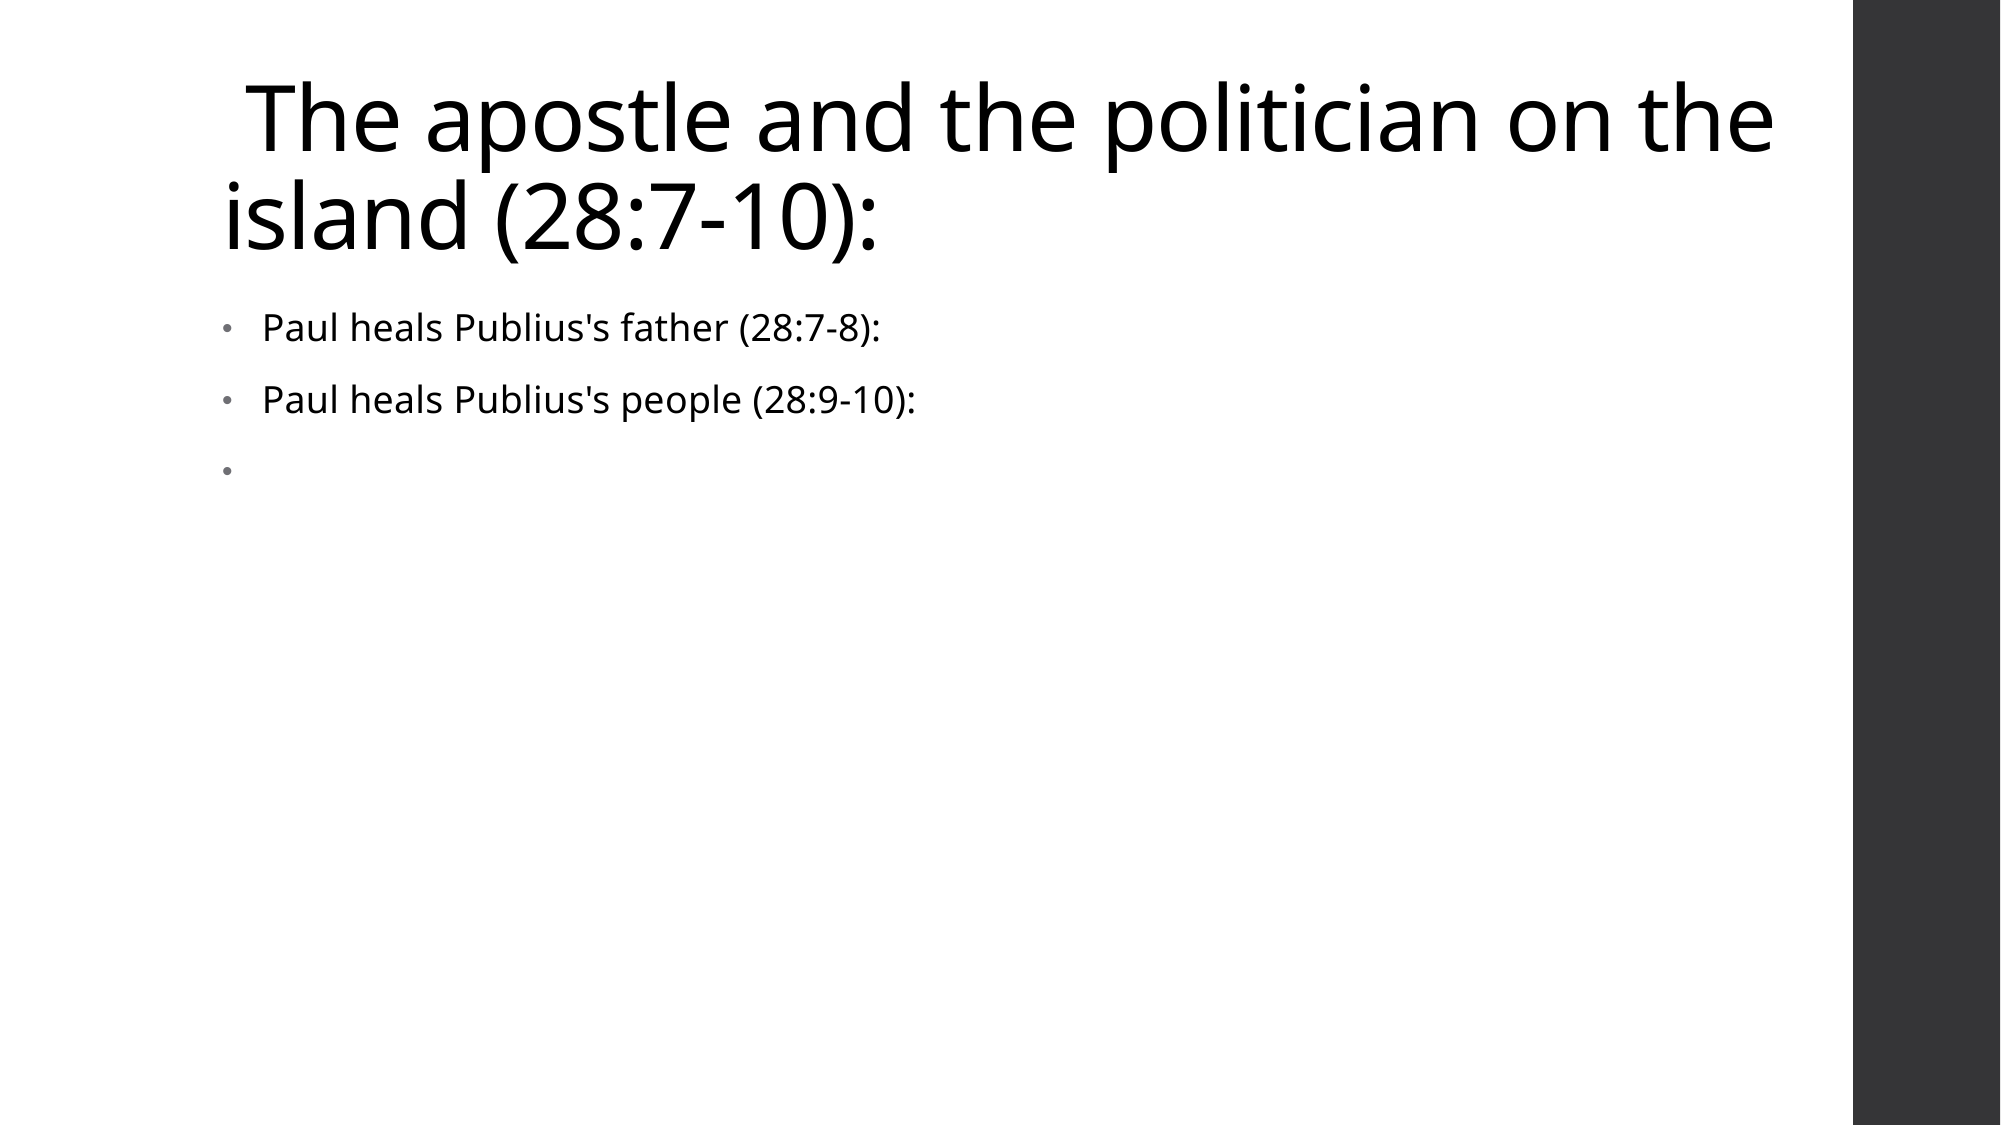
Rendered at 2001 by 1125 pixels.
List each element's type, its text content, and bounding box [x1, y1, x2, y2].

title The apostle and the politician on the island (28:7-10): [206, 60, 1797, 278]
list Paul heals Publius's father (28:7-8): Paul heals Publius's people (28:9-10): [206, 299, 1617, 1014]
